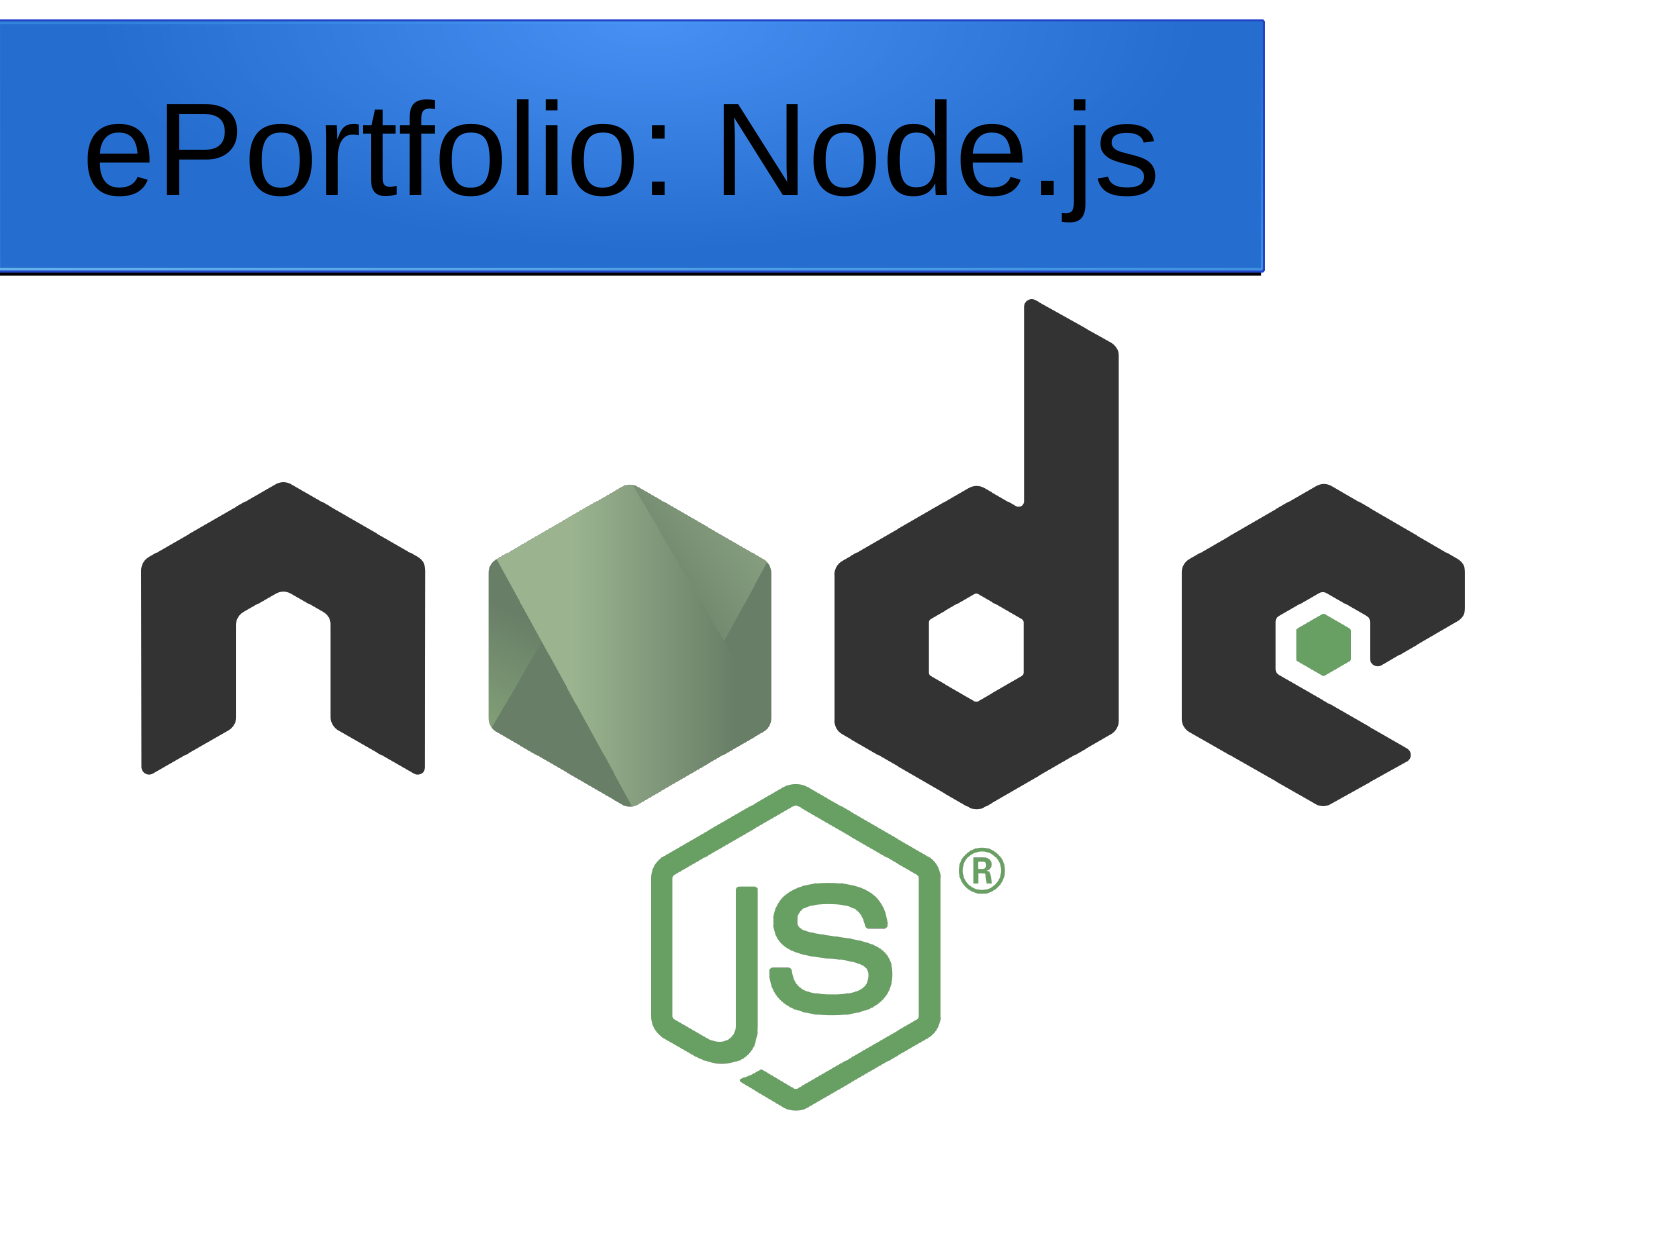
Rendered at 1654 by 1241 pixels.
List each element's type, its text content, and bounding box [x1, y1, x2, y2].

title ePortfolio: Node.js [82, 47, 1235, 252]
picture [141, 299, 1465, 1111]
